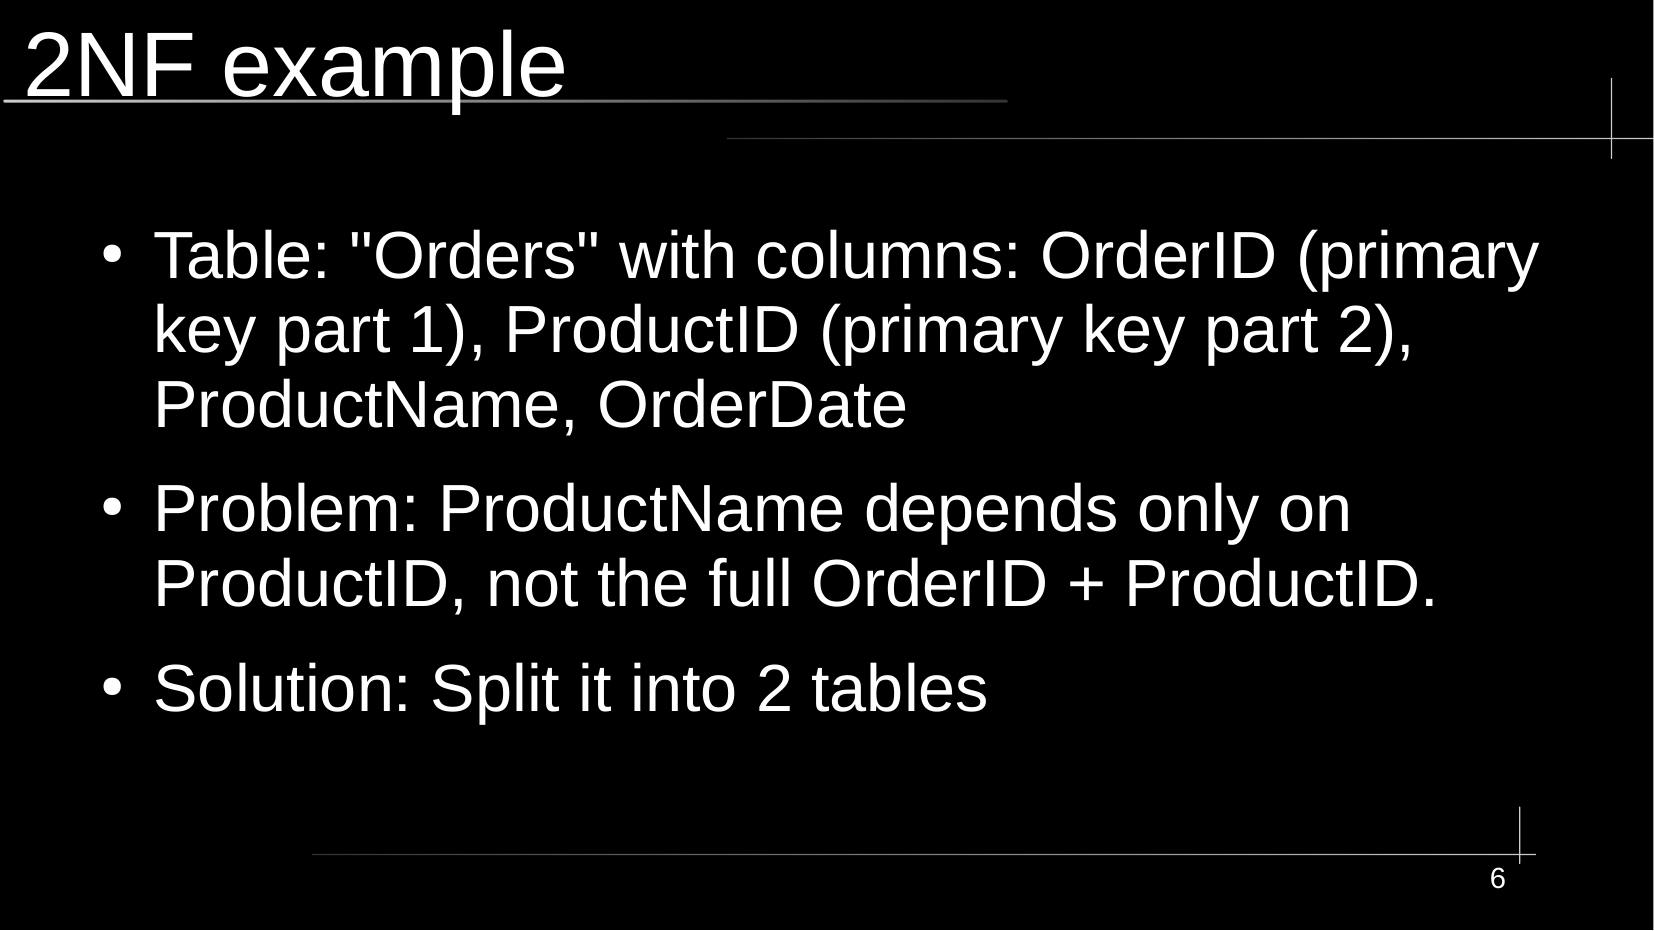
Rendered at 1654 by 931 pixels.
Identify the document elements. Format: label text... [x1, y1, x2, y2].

title 2NF example [23, 11, 1589, 119]
list Table: "Orders" with columns: OrderID (primary key part 1), ProductID (primary key part 2), ProductName, OrderDate Problem: ProductName depends only on ProductID, not the full OrderID + ProductID. Solution: Split it into 2 tables [82, 217, 1571, 758]
